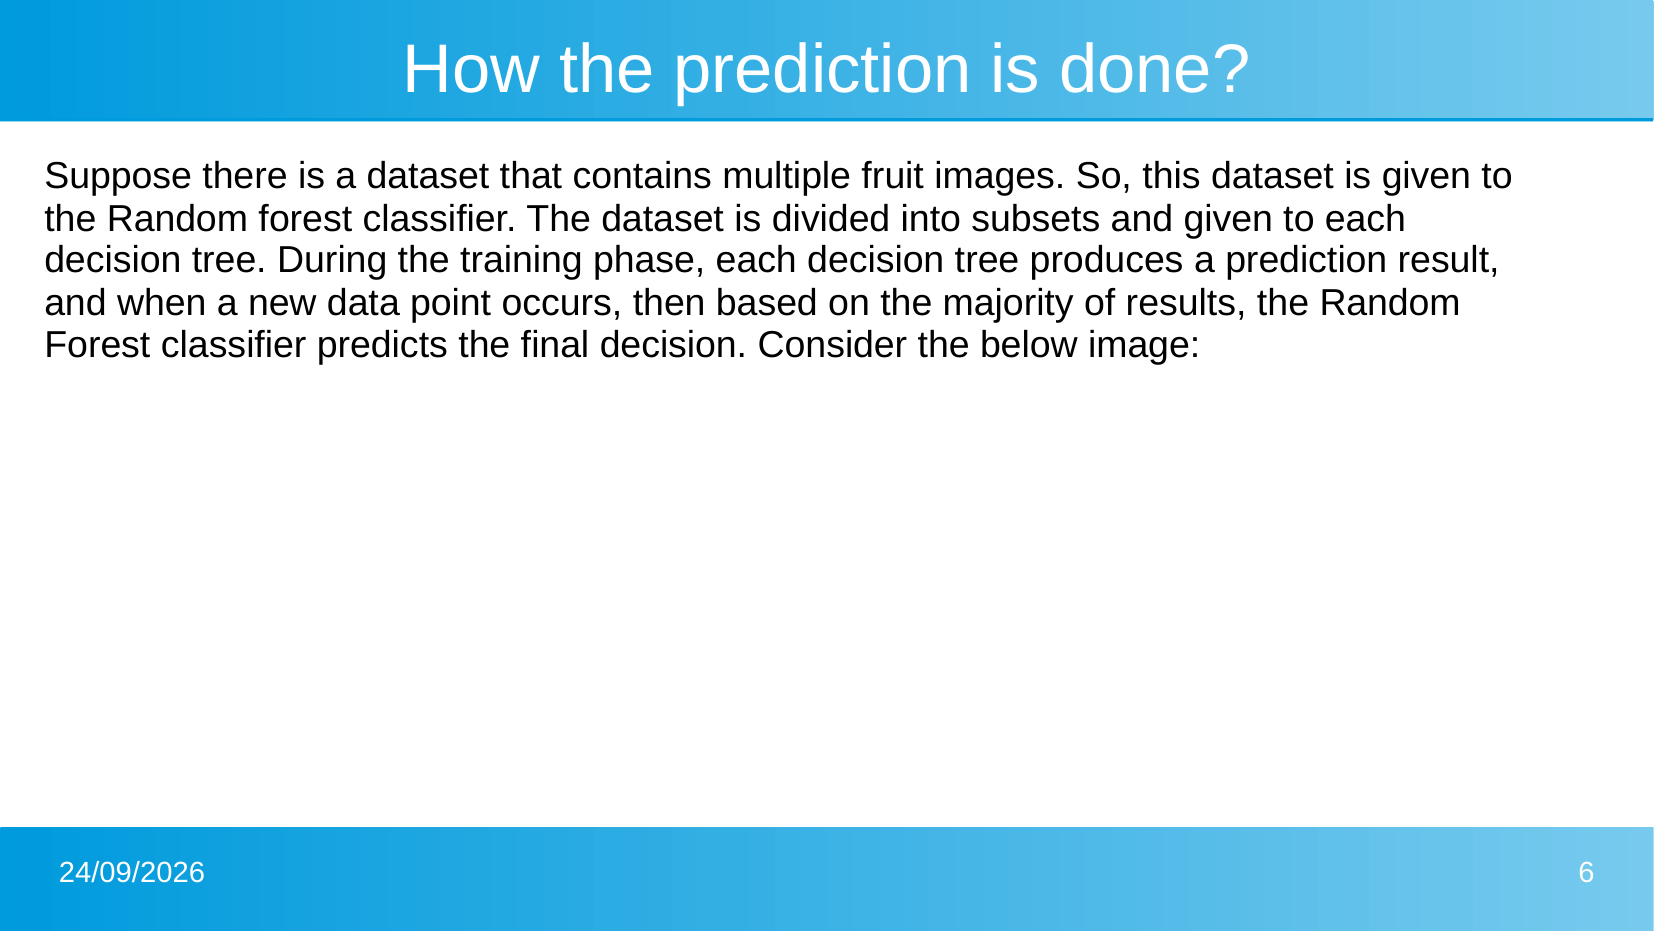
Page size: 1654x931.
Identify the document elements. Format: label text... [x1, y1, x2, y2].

title How the prediction is done? [59, 29, 1595, 108]
text_box Suppose there is a dataset that contains multiple fruit images. So, this dataset is given to the Random forest classifier. The dataset is divided into subsets and given to each decision tree. During the training phase, each decision tree produces a prediction result, and when a new data point occurs, then based on the majority of results, the Random Forest classifier predicts the final decision. Consider the below image: [29, 147, 1536, 373]
